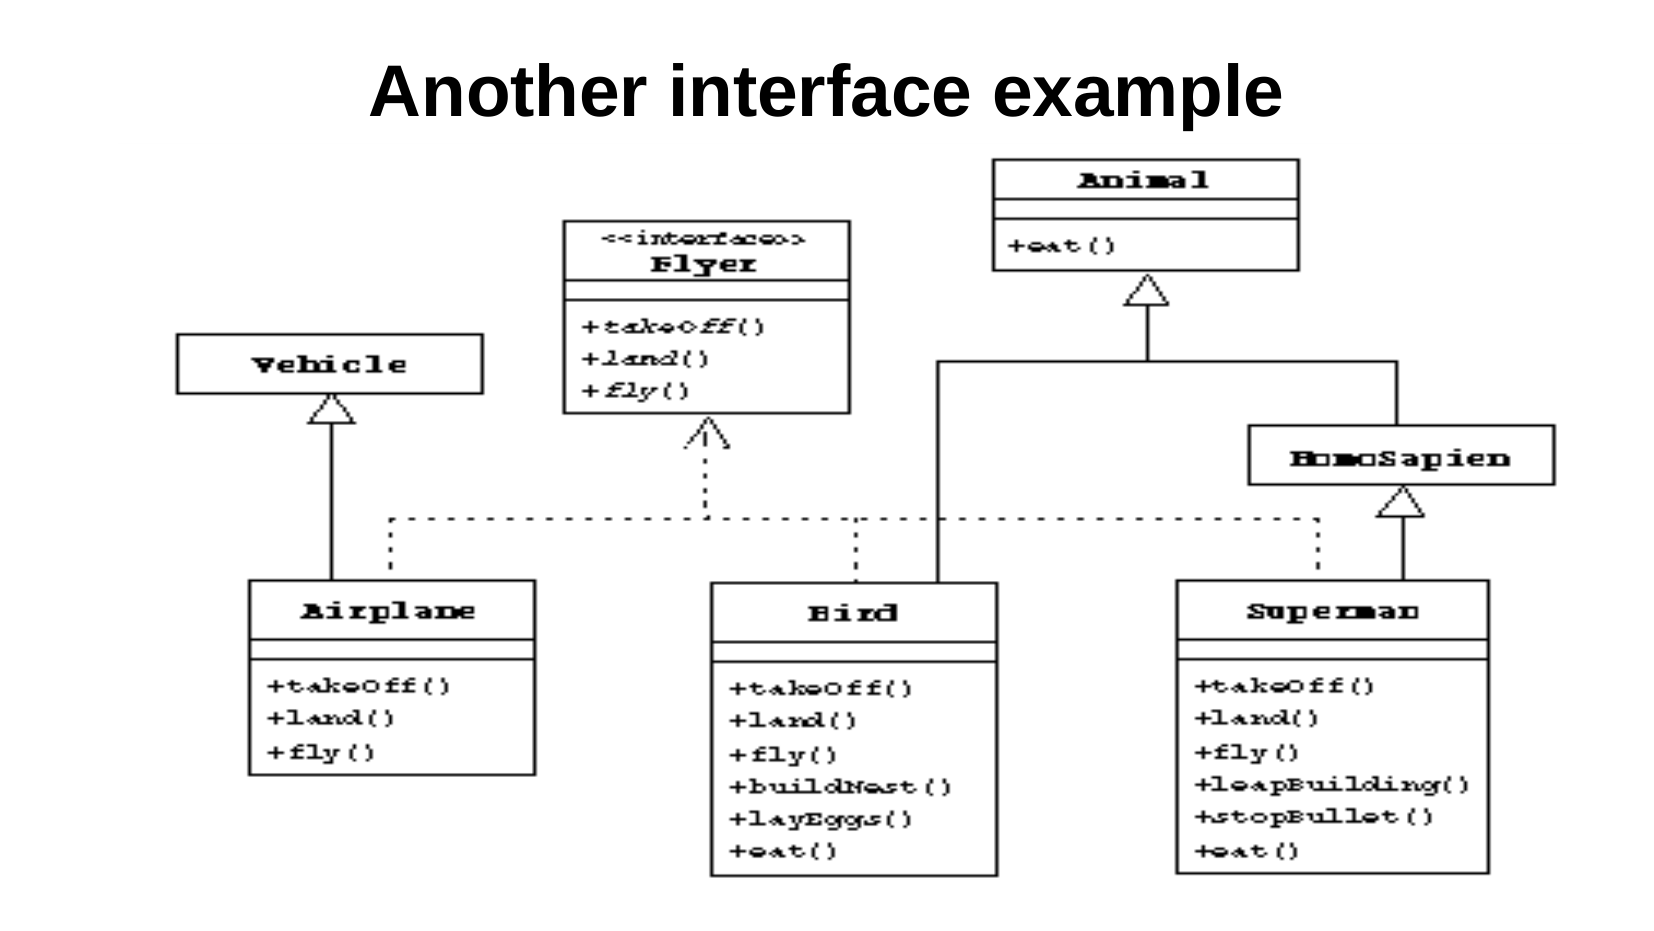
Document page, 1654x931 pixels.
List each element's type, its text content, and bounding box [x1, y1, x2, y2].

picture [118, 142, 1583, 895]
title Another interface example [82, 37, 1571, 147]
